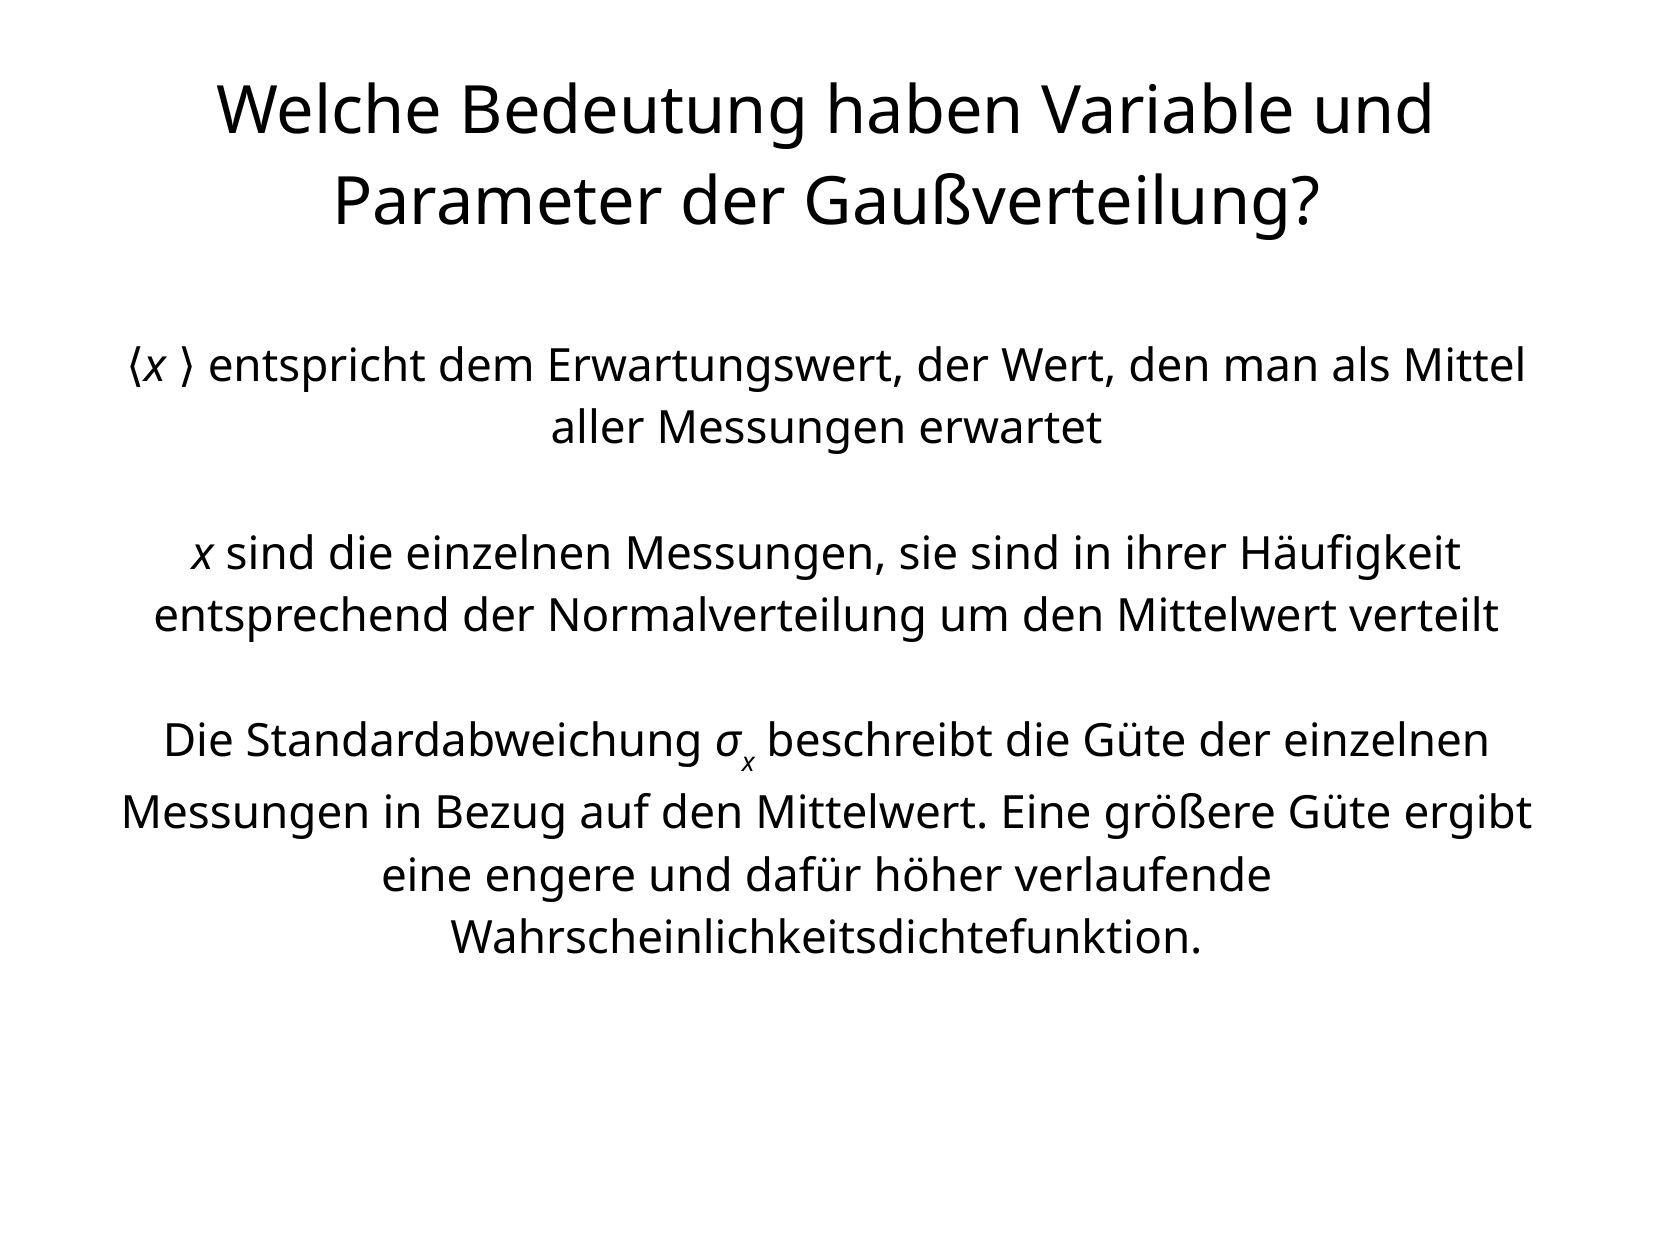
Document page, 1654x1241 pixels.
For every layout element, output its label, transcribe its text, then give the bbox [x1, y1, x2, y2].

title Welche Bedeutung haben Variable und Parameter der Gaußverteilung? [82, 49, 1571, 257]
subtitle ⟨x ⟩ entspricht dem Erwartungswert, der Wert, den man als Mittel aller Messungen erwartet x sind die einzelnen Messungen, sie sind in ihrer Häufigkeit entsprechend der Normalverteilung um den Mittelwert verteilt Die Standardabweichung σx beschreibt die Güte der einzelnen Messungen in Bezug auf den Mittelwert. Eine größere Güte ergibt eine engere und dafür höher verlaufende Wahrscheinlichkeitsdichtefunktion. [82, 290, 1571, 1010]
